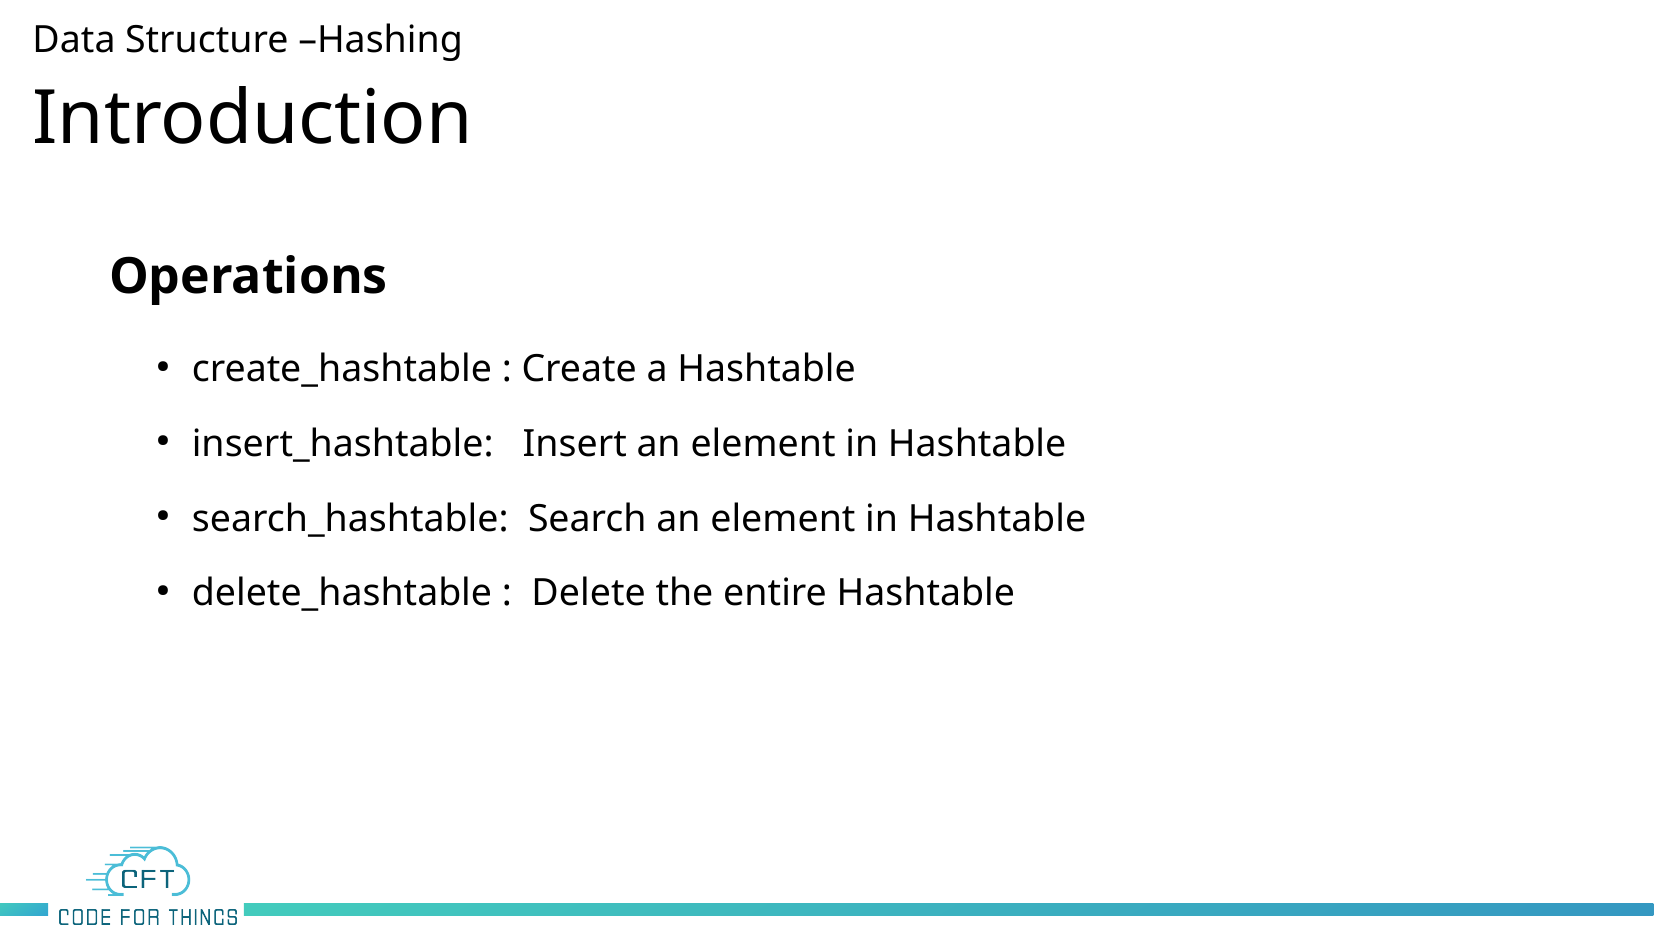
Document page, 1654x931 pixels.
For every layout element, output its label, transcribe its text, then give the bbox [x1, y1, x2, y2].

picture [59, 846, 237, 925]
text_box create_hashtable : Create a Hashtable insert_hashtable: Insert an element in Hashtable search_hashtable: Search an element in Hashtable delete_hashtable : Delete the entire Hashtable [141, 334, 1252, 682]
text_box Operations [94, 232, 467, 306]
title Data Structure –Hashing Introduction [32, 12, 1184, 166]
